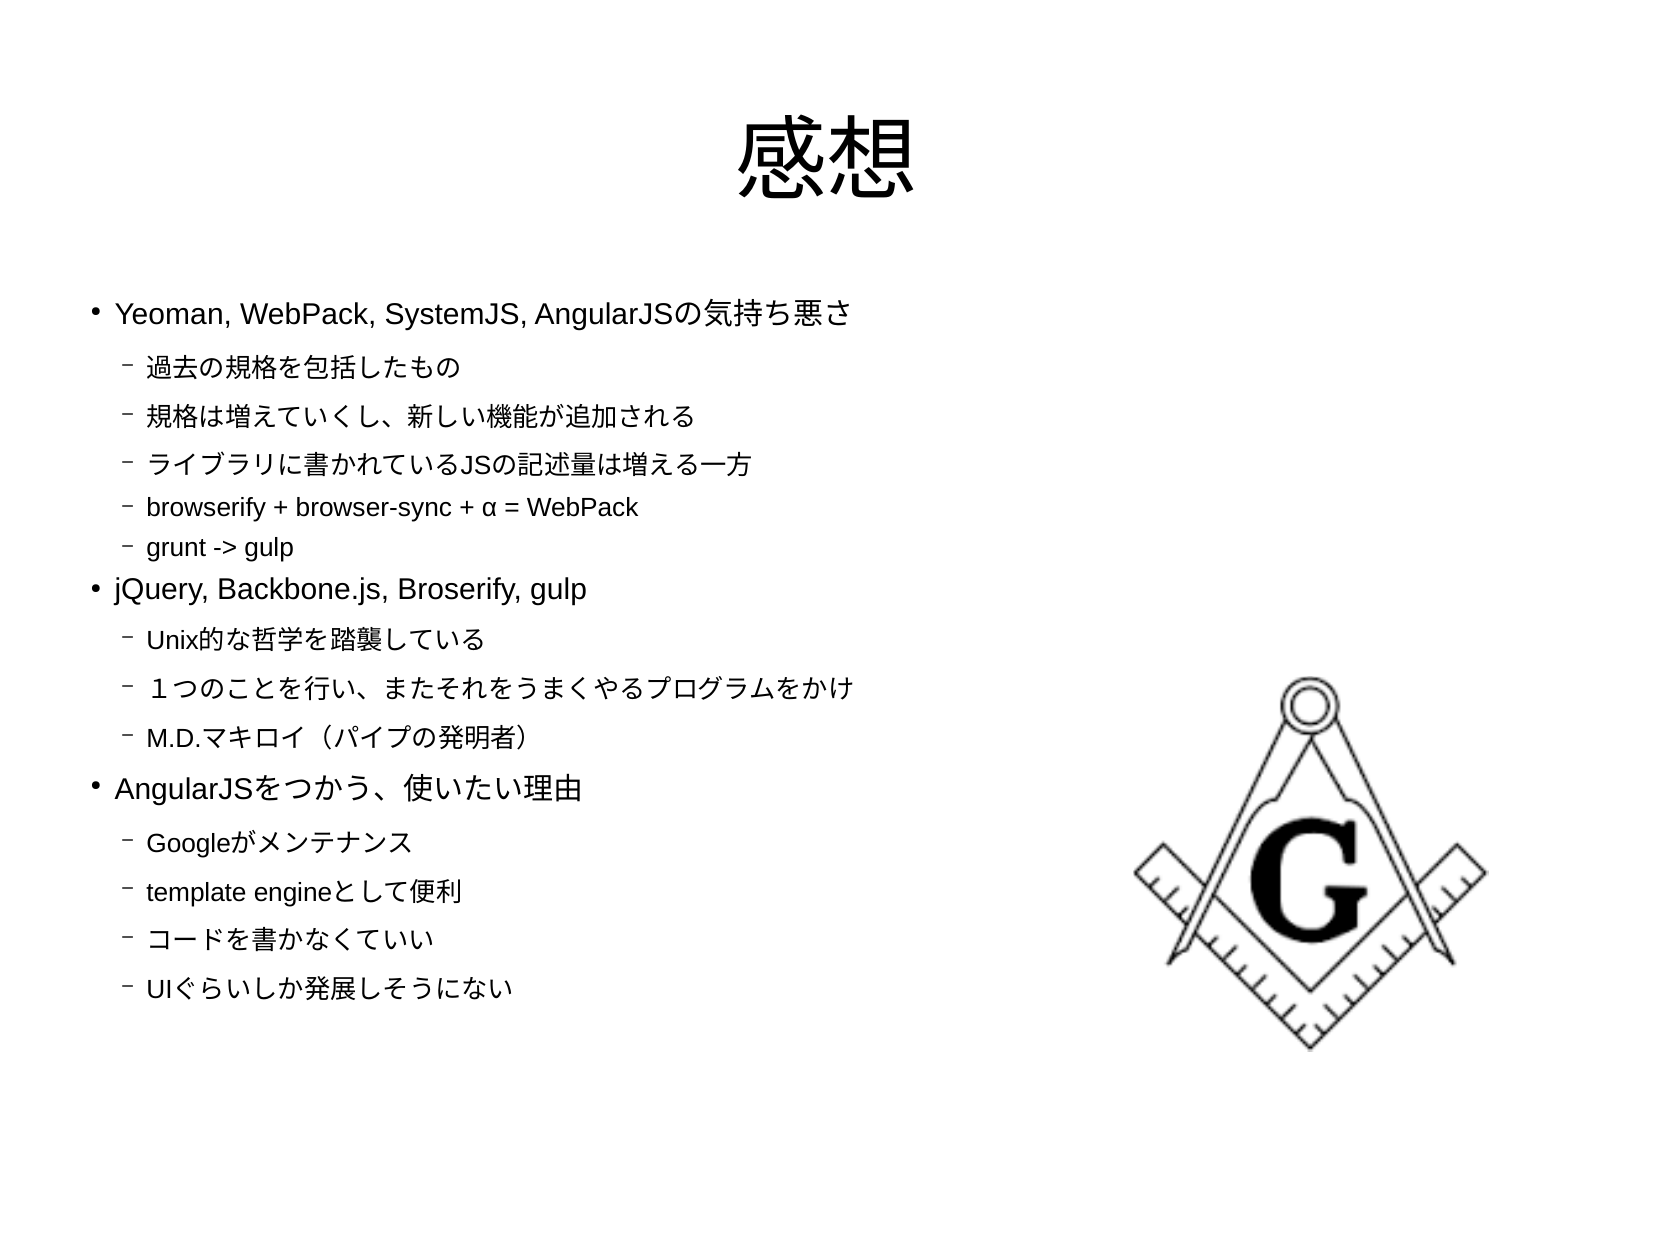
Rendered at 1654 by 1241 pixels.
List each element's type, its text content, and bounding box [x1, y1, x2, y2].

list Yeoman, WebPack, SystemJS, AngularJSの気持ち悪さ 過去の規格を包括したもの 規格は増えていくし、新しい機能が追加される ライブラリに書かれているJSの記述量は増える一方 browserify + browser-sync + α = WebPack grunt -> gulp jQuery, Backbone.js, Broserify, gulp Unix的な哲学を踏襲している １つのことを行い、またそれをうまくやるプログラムをかけ M.D.マキロイ（パイプの発明者） AngularJSをつかう、使いたい理由 Googleがメンテナンス template engineとして便利 コードを書かなくていい UIぐらいしか発展しそうにない [82, 290, 1571, 1010]
title 感想 [82, 49, 1571, 257]
picture [1133, 676, 1489, 1052]
